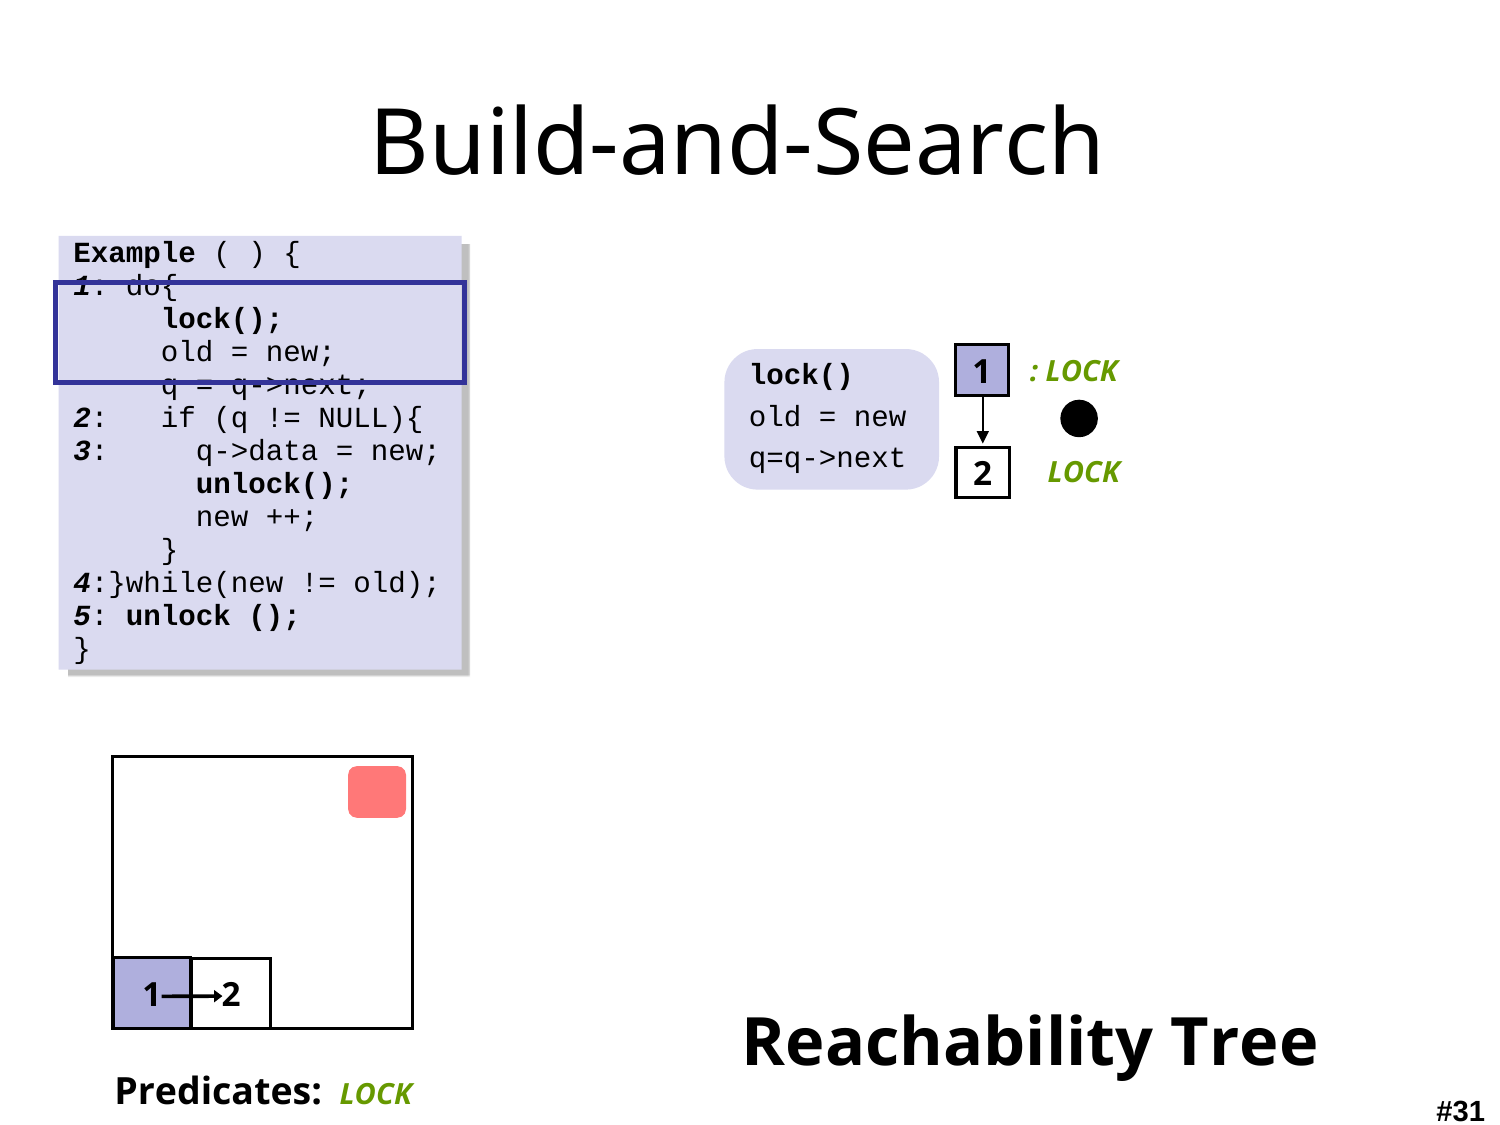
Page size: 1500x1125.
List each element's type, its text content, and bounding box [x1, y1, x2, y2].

title Build-and-Search [24, 45, 1476, 233]
text_box Example ( ) { 1: do{ lock(); old = new; q = q->next; 2: if (q != NULL){ 3: q->data = new; unlock(); new ++; } 4:}while(new != old); 5: unlock (); } [58, 235, 462, 280]
text_box [1060, 399, 1098, 438]
text_box : LOCK [1015, 348, 1163, 396]
text_box Example ( ) { 1: do{ lock(); old = new; q = q->next; 2: if (q != NULL){ 3: q->data = new; unlock(); new ++; } 4:}while(new != old); 5: unlock (); } [58, 285, 462, 380]
text_box Reachability Tree [727, 999, 1334, 1088]
text_box LOCK [1032, 449, 1181, 497]
text_box 1 [113, 957, 191, 1029]
text_box Predicates: LOCK [99, 1064, 425, 1121]
text_box Example ( ) { 1: do{ lock(); old = new; q = q->next; 2: if (q != NULL){ 3: q->data = new; unlock(); new ++; } 4:}while(new != old); 5: unlock (); } [58, 385, 462, 670]
text_box 2 [955, 447, 1010, 498]
text_box [348, 766, 407, 818]
text_box 2 [191, 958, 271, 1029]
text_box 1 [955, 344, 1009, 396]
text_box lock() old = new q=q->next [724, 349, 940, 490]
